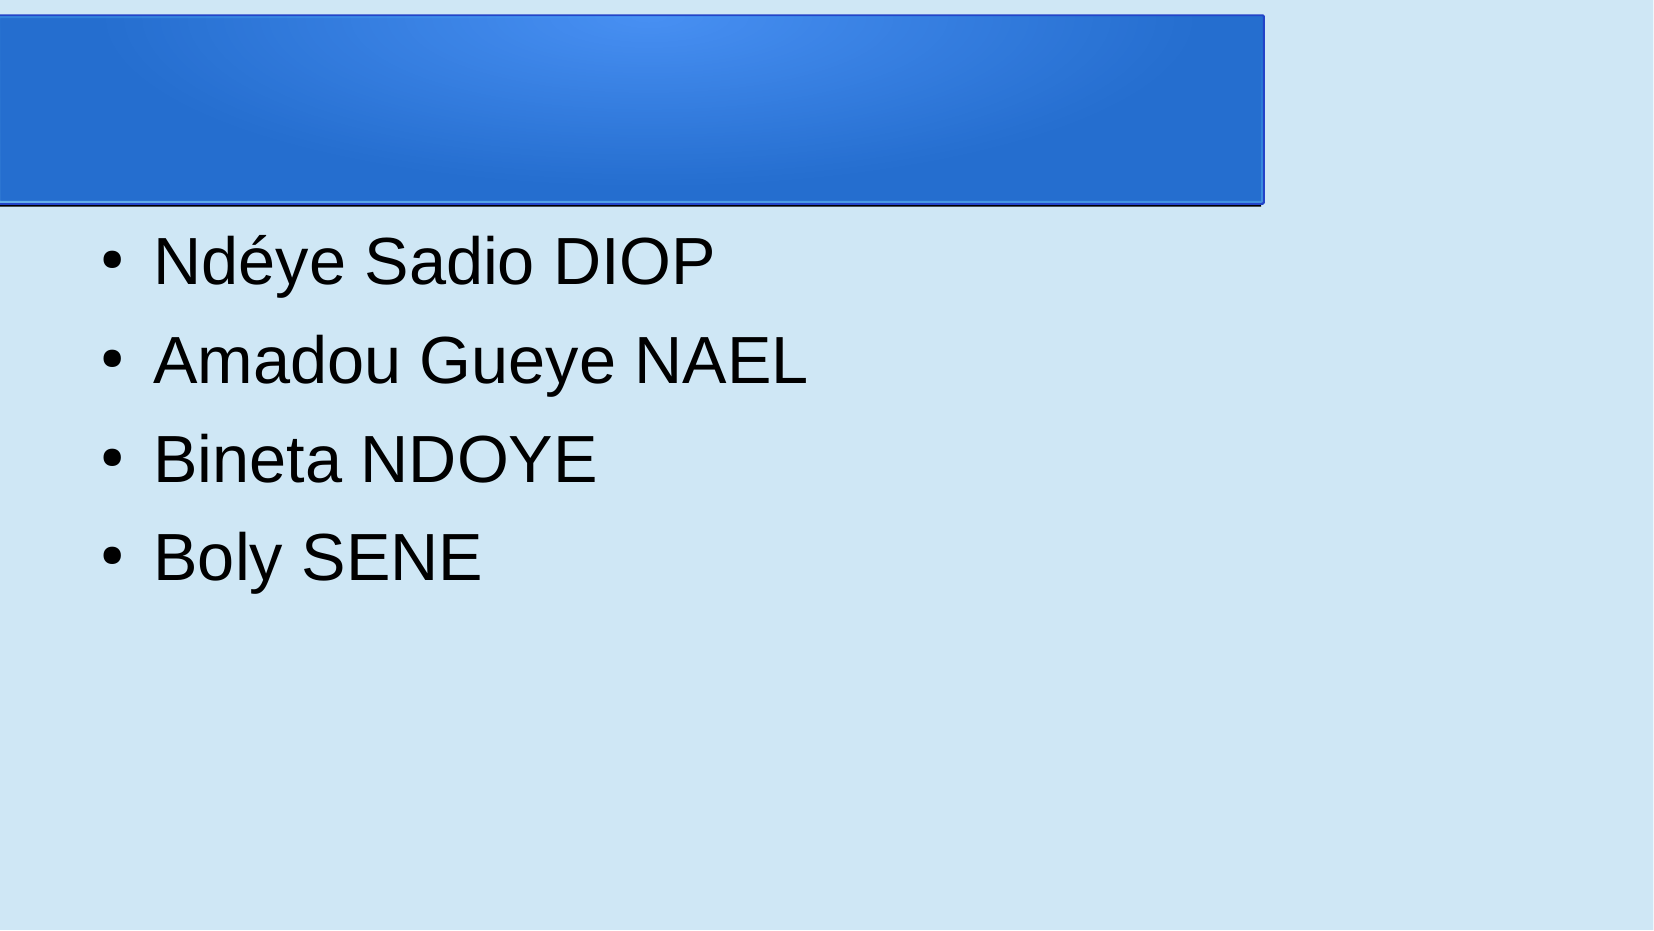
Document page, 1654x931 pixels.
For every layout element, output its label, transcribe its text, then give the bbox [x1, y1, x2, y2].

list Ndéye Sadio DIOP Amadou Gueye NAEL Bineta NDOYE Boly SENE [82, 224, 1571, 764]
